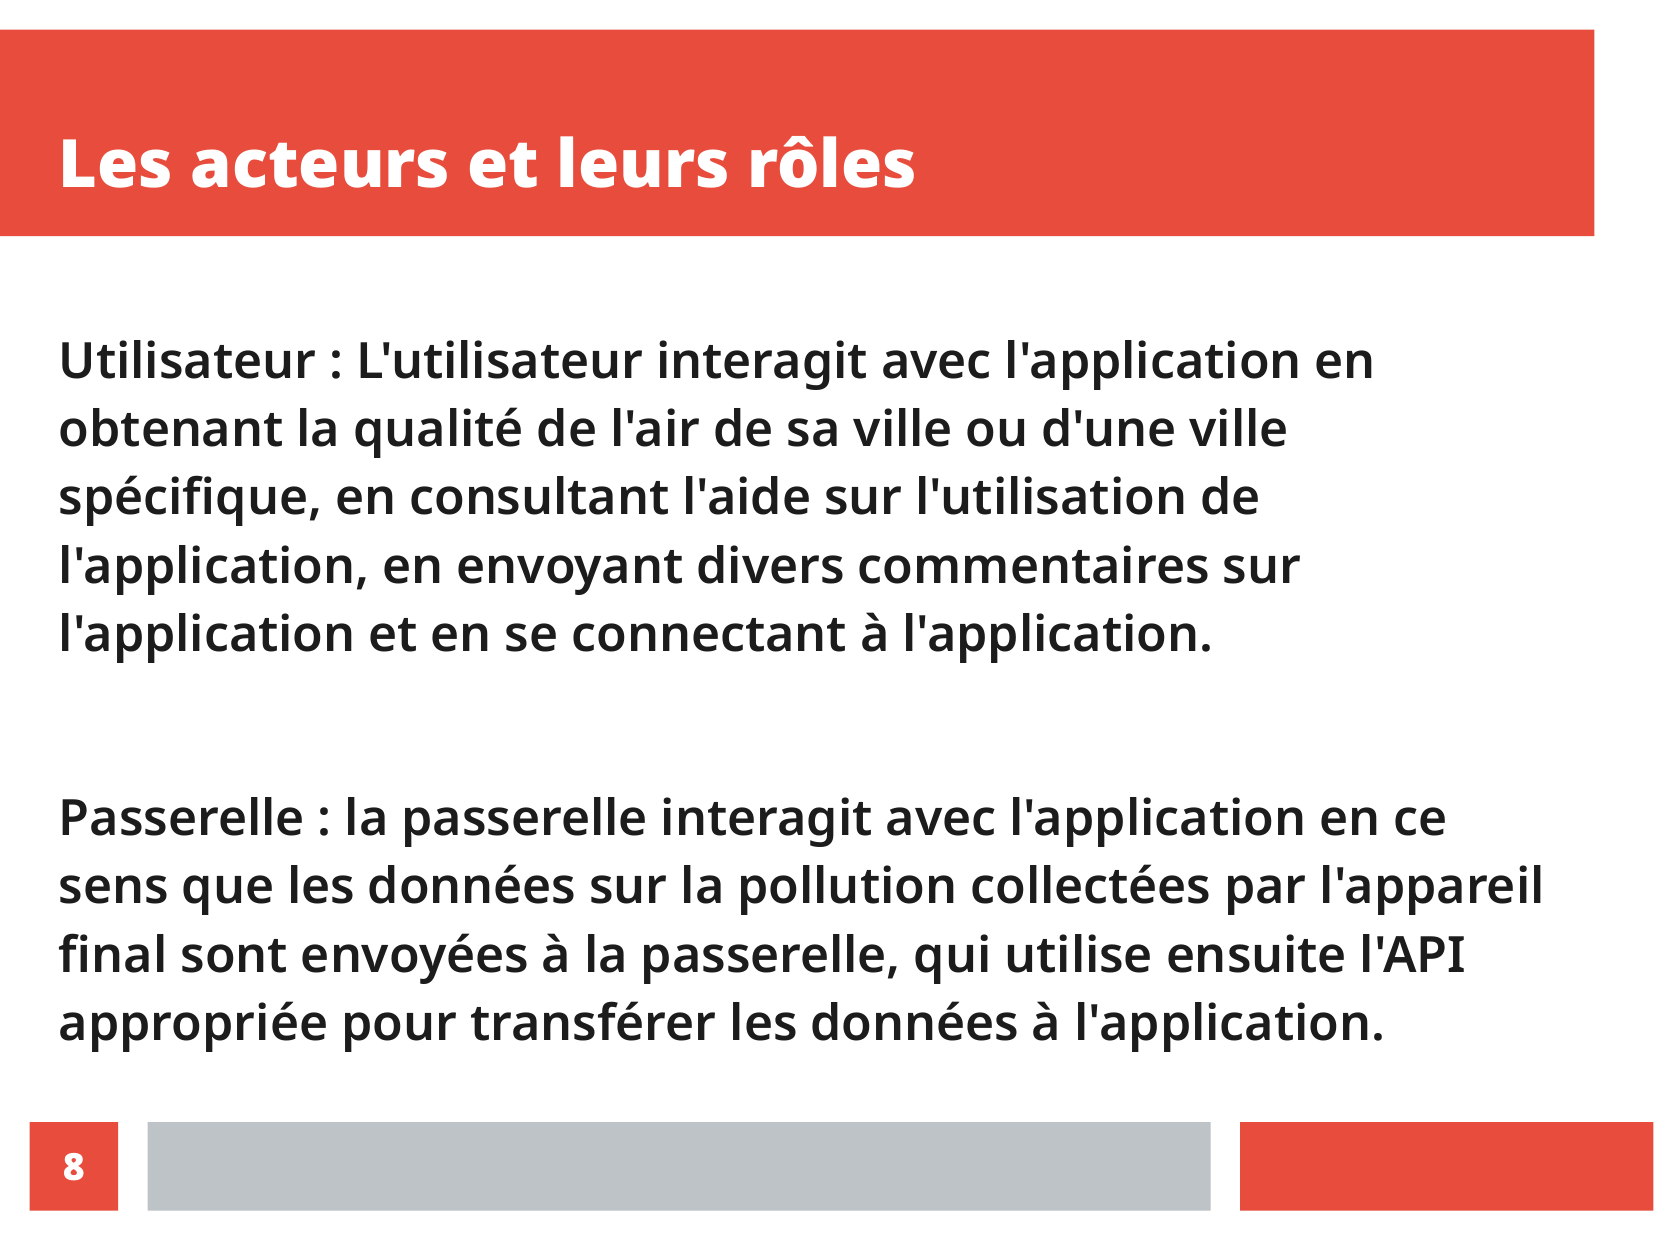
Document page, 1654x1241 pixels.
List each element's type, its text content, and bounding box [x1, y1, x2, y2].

list Utilisateur : L'utilisateur interagit avec l'application en obtenant la qualité de l'air de sa ville ou d'une ville spécifique, en consultant l'aide sur l'utilisation de l'application, en envoyant divers commentaires sur l'application et en se connectant à l'application. Passerelle : la passerelle interagit avec l'application en ce sens que les données sur la pollution collectées par l'appareil final sont envoyées à la passerelle, qui utilise ensuite l'API appropriée pour transférer les données à l'application. [59, 324, 1565, 1093]
title Les acteurs et leurs rôles [59, 59, 1595, 207]
